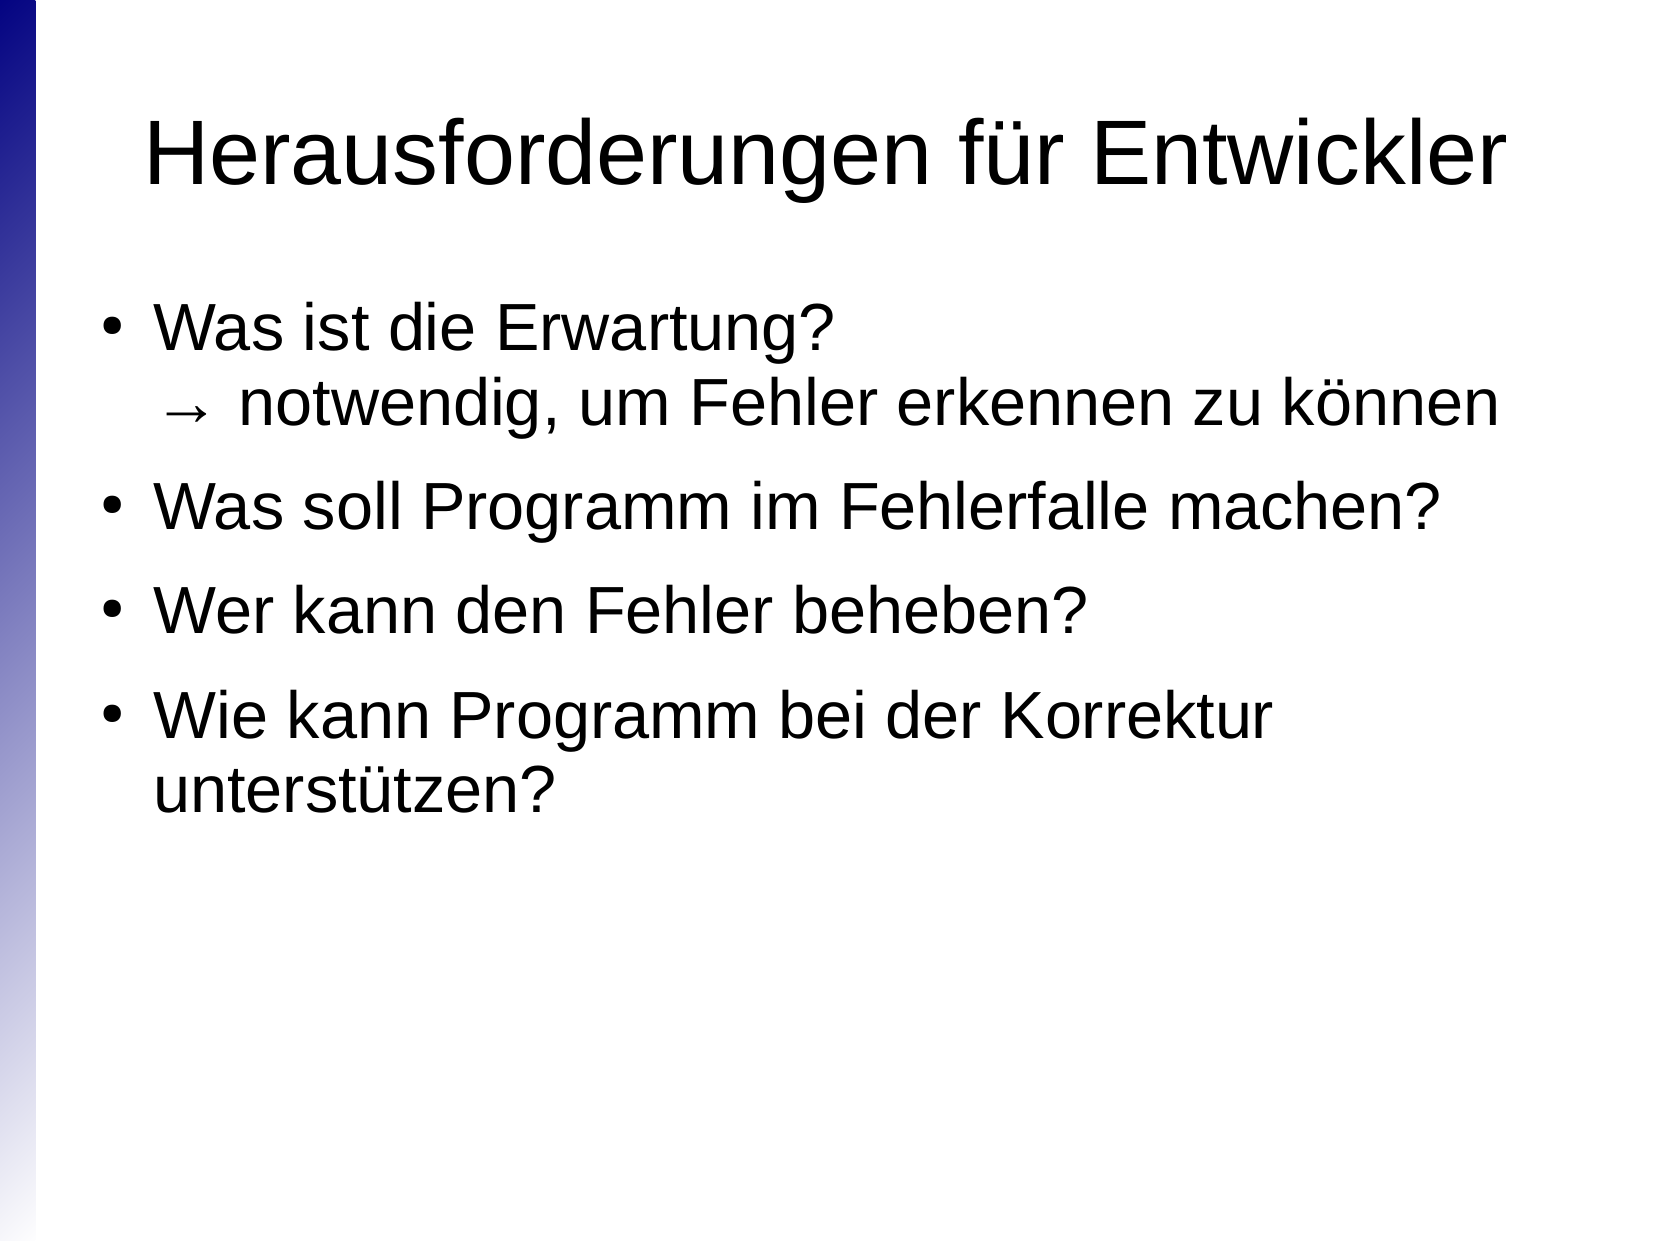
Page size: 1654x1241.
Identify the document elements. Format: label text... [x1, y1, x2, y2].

list Was ist die Erwartung? → notwendig, um Fehler erkennen zu können Was soll Programm im Fehlerfalle machen? Wer kann den Fehler beheben? Wie kann Programm bei der Korrektur unterstützen? [82, 290, 1571, 1109]
title Herausforderungen für Entwickler [82, 49, 1571, 257]
